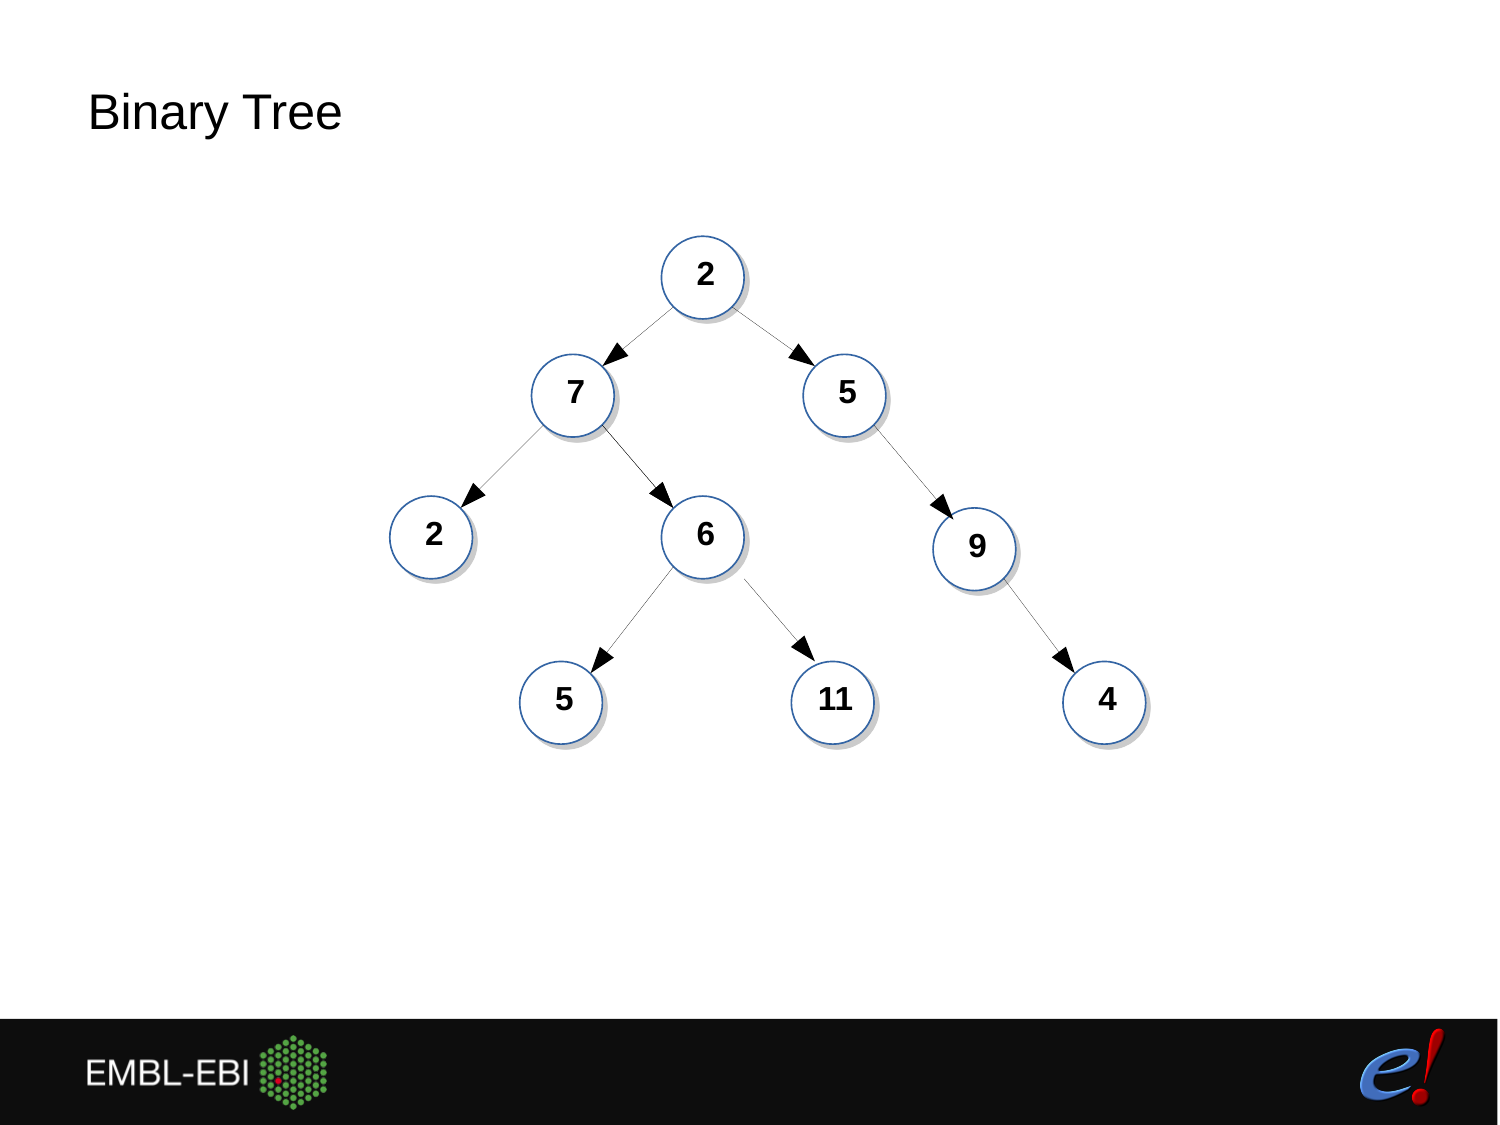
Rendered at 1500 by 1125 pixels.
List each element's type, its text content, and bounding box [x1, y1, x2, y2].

text_box 5 [540, 673, 591, 731]
text_box [661, 236, 745, 319]
picture [87, 1035, 327, 1110]
text_box [952, 507, 1003, 519]
text_box [389, 496, 473, 579]
picture [1357, 1026, 1448, 1112]
text_box [1062, 661, 1146, 745]
text_box [804, 661, 862, 673]
text_box [531, 354, 615, 438]
title Binary Tree [87, 50, 1425, 175]
text_box 7 [551, 366, 603, 423]
text_box [933, 517, 1016, 591]
text_box 5 [823, 366, 875, 423]
text_box 6 [681, 507, 733, 565]
text_box [791, 674, 863, 745]
text_box [661, 496, 745, 579]
text_box 4 [1083, 673, 1134, 731]
text_box 2 [681, 248, 733, 305]
text_box 9 [953, 519, 1004, 577]
text_box [519, 661, 603, 745]
text_box [803, 354, 886, 438]
text_box 11 [803, 673, 886, 731]
text_box 2 [410, 507, 461, 565]
